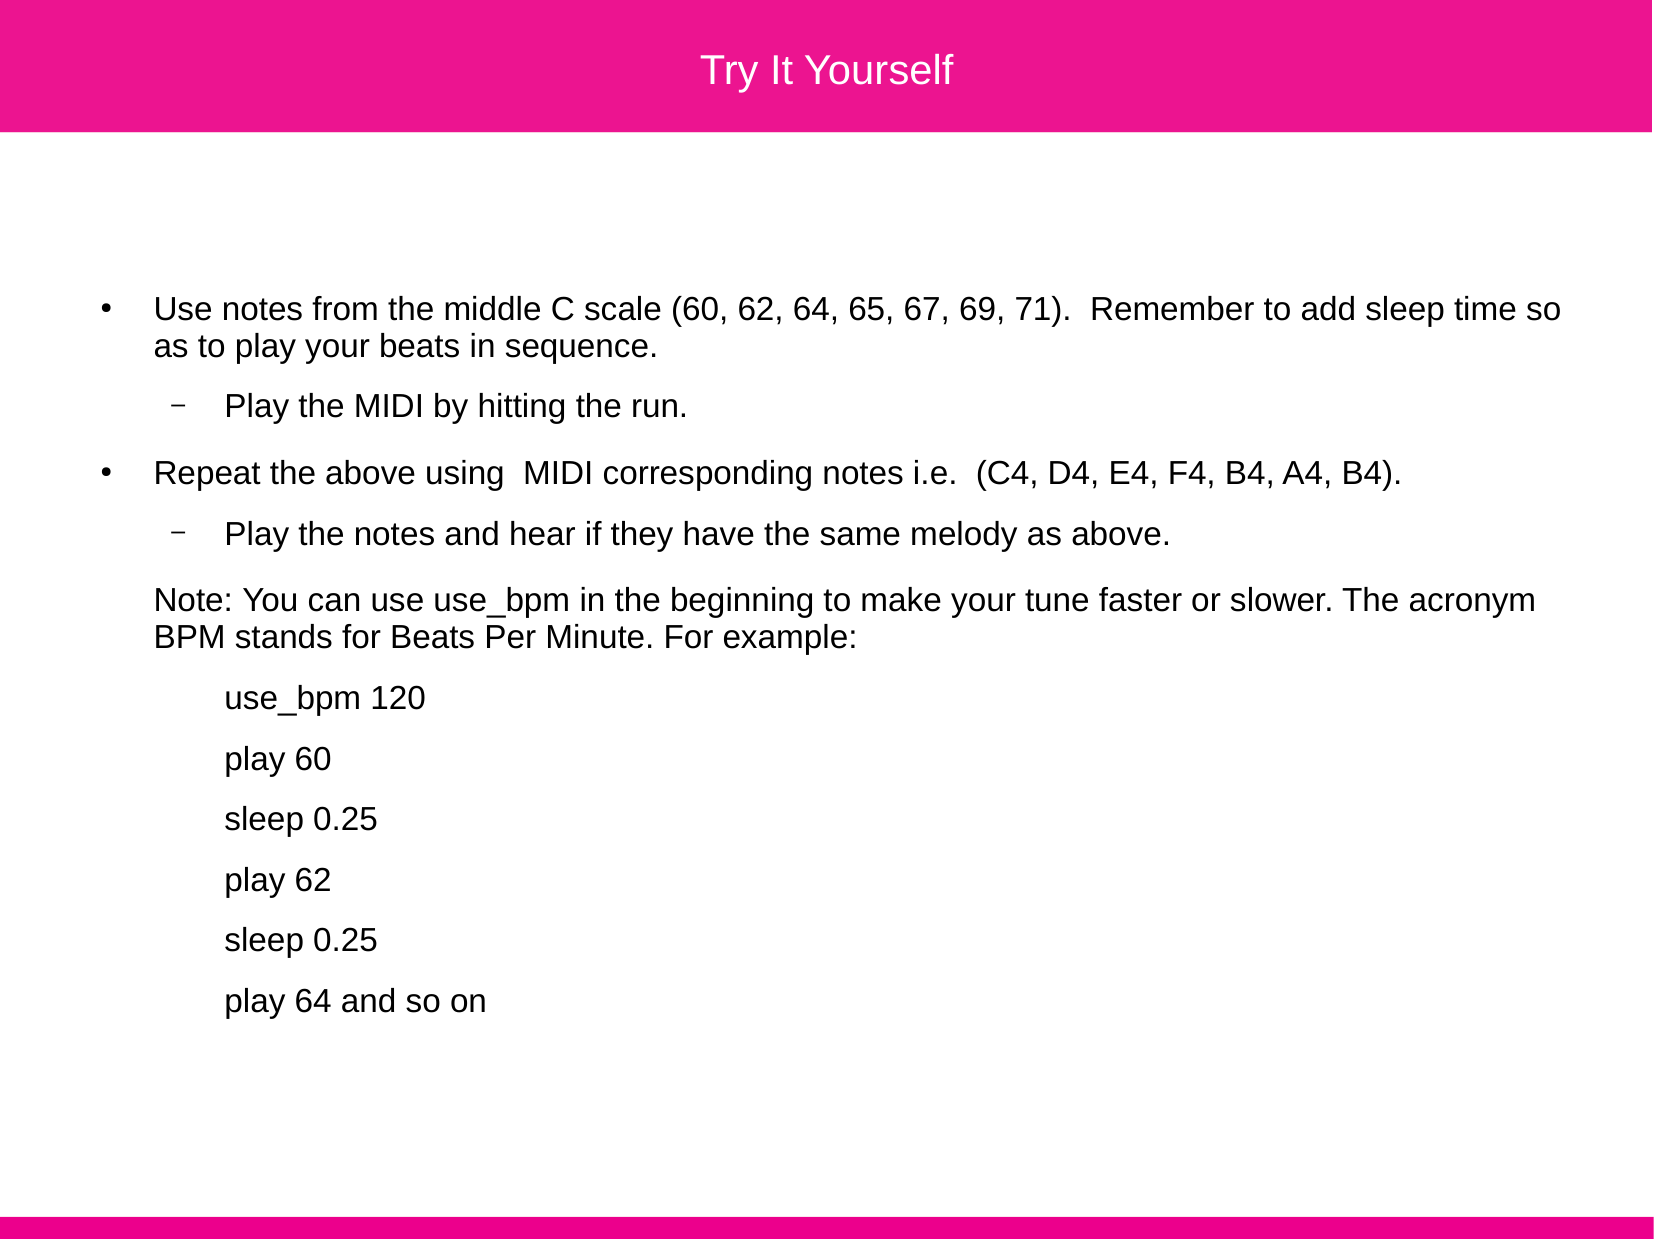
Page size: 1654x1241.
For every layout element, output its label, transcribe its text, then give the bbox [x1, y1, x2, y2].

list Use notes from the middle C scale (60, 62, 64, 65, 67, 69, 71). Remember to add sleep time so as to play your beats in sequence. Play the MIDI by hitting the run. Repeat the above using MIDI corresponding notes i.e. (C4, D4, E4, F4, B4, A4, B4). Play the notes and hear if they have the same melody as above. Note: You can use use_bpm in the beginning to make your tune faster or slower. The acronym BPM stands for Beats Per Minute. For example: use_bpm 120 play 60 sleep 0.25 play 62 sleep 0.25 play 64 and so on [82, 290, 1571, 1051]
picture [0, 0, 1654, 1241]
title Try It Yourself [82, 46, 1571, 94]
